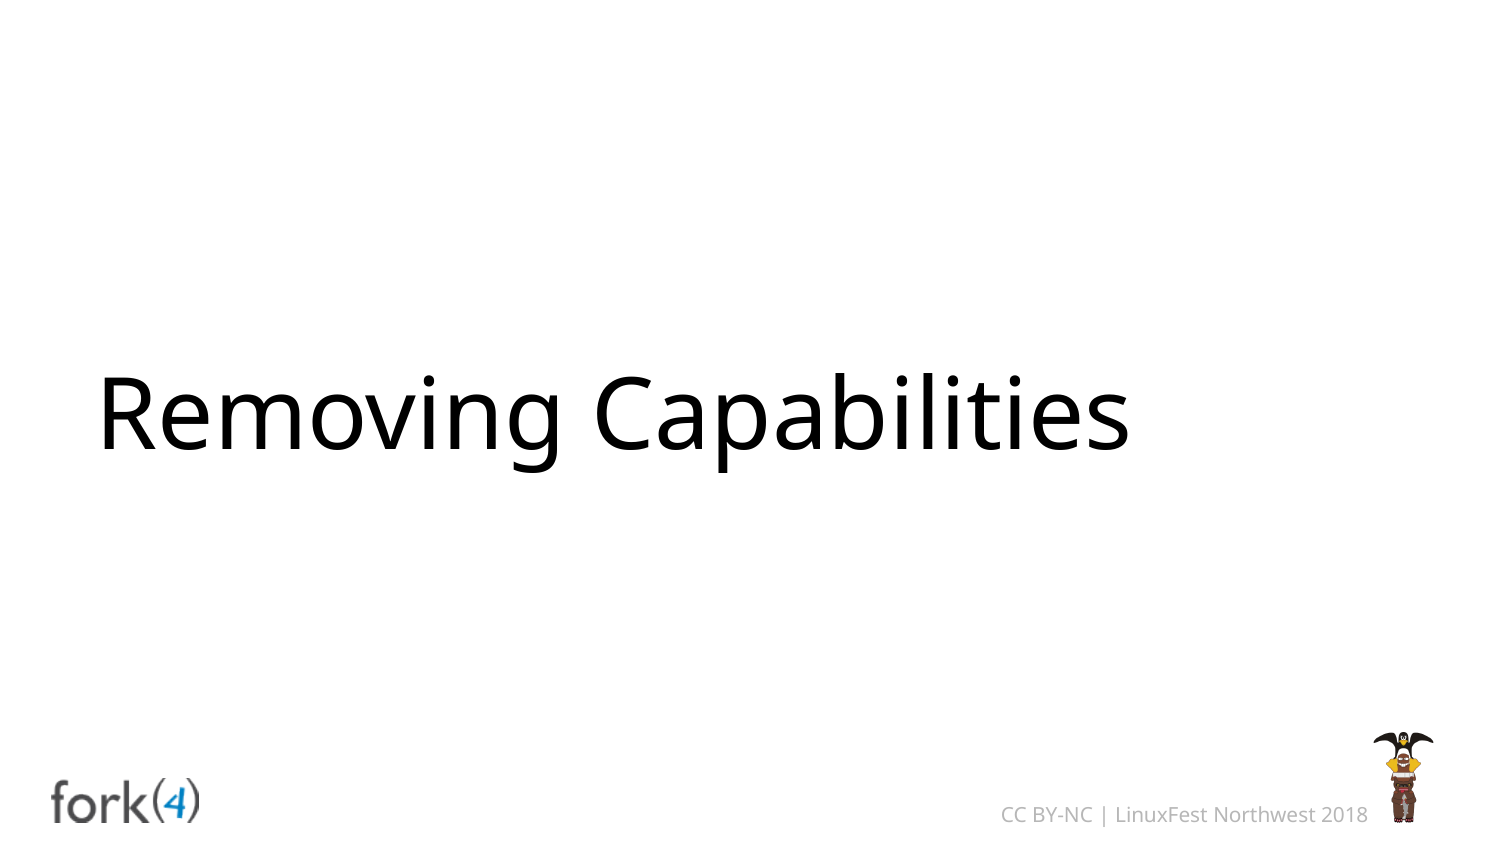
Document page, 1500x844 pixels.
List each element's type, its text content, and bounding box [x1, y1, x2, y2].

picture [1358, 732, 1449, 823]
title Removing Capabilities [80, 73, 1431, 745]
picture [51, 778, 199, 823]
